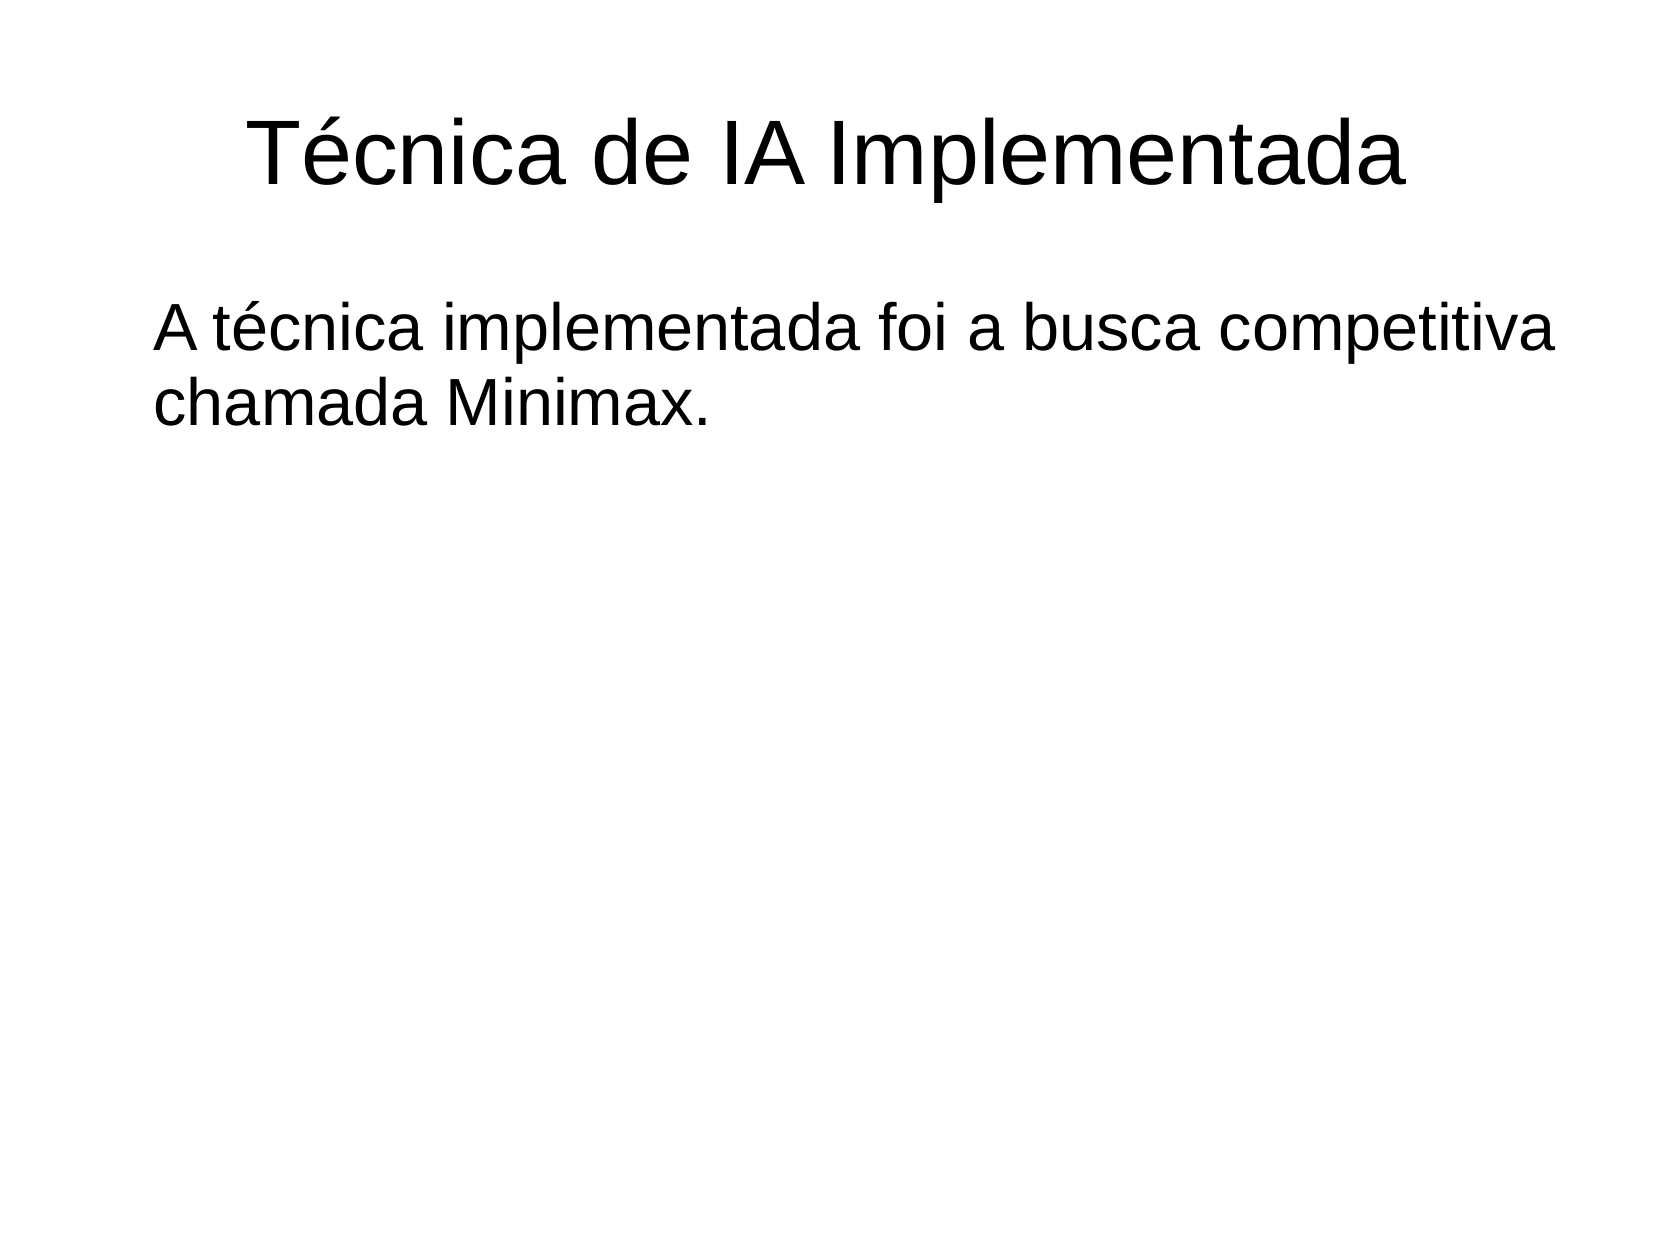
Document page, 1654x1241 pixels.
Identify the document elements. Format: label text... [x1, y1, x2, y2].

title Técnica de IA Implementada [82, 49, 1571, 257]
list A técnica implementada foi a busca competitiva chamada Minimax. [82, 290, 1571, 1010]
